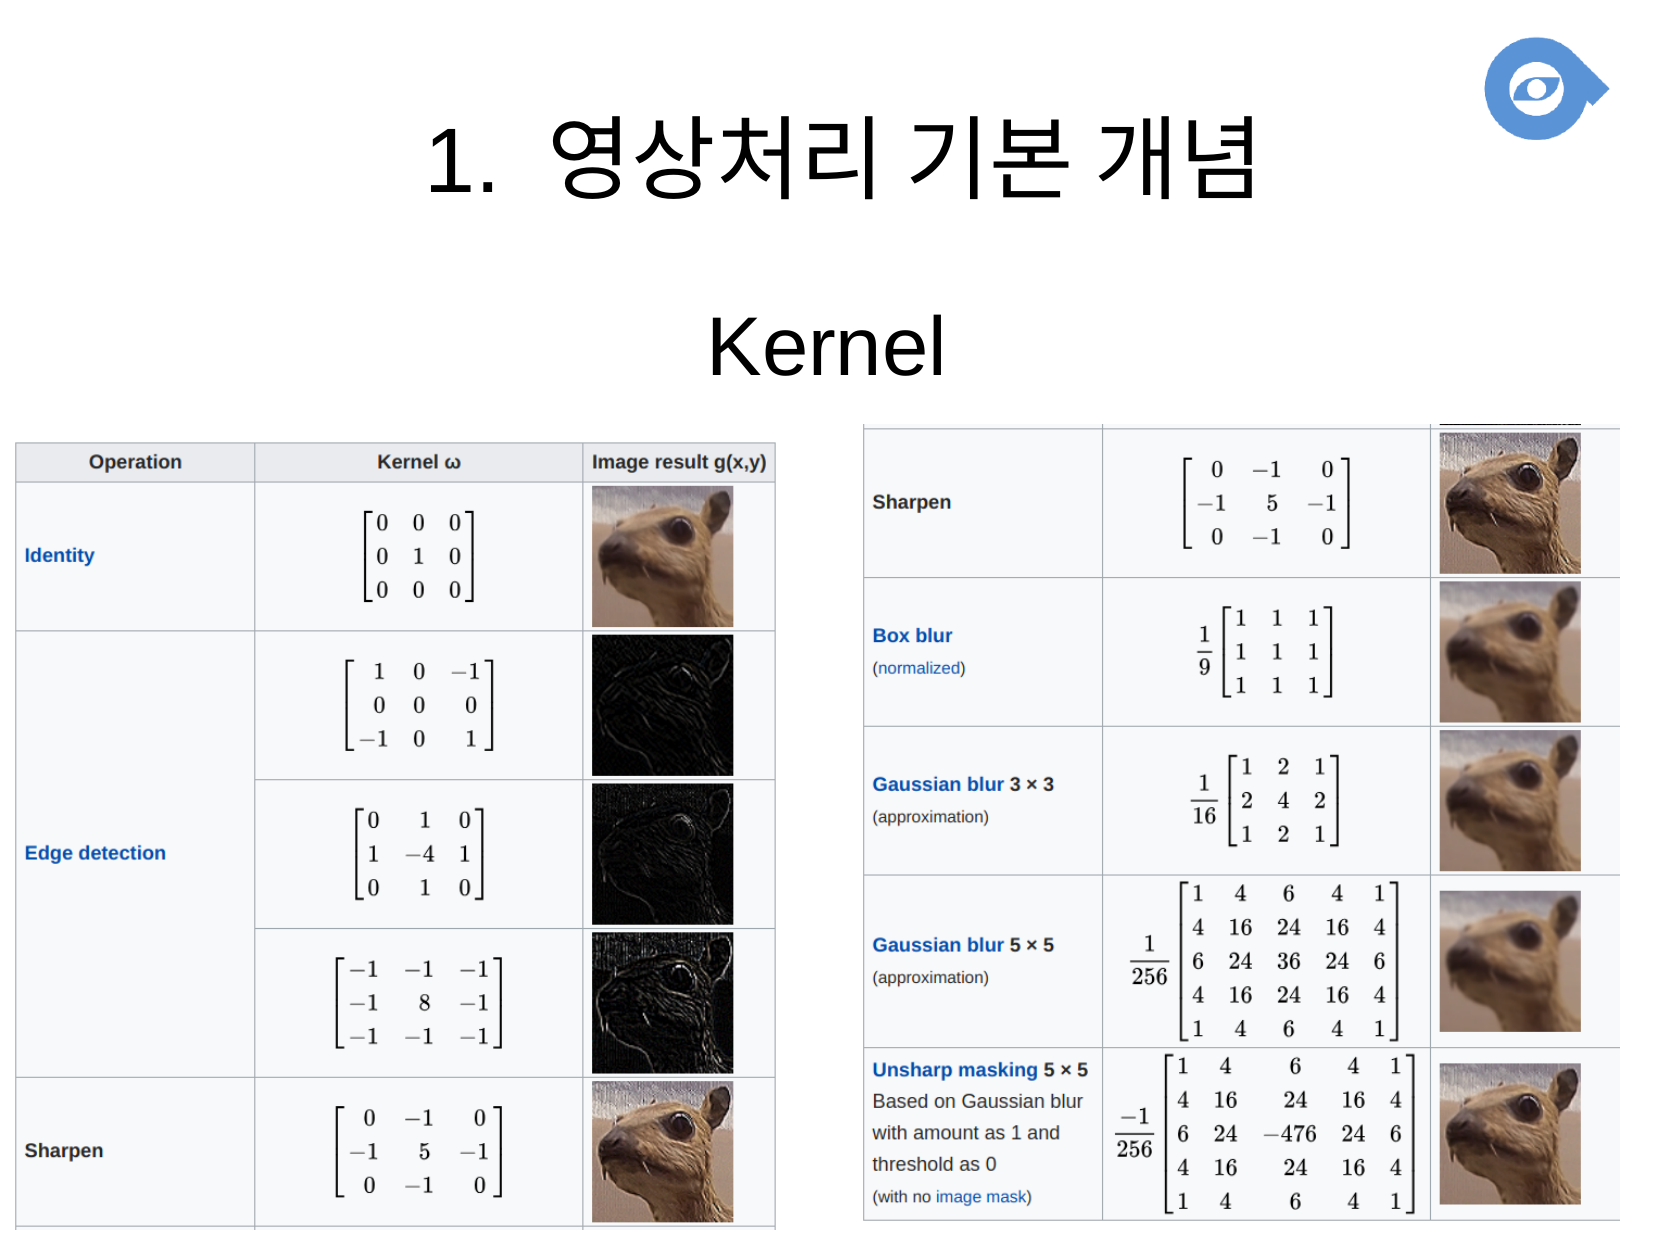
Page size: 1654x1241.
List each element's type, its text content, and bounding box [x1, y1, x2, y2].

picture [1450, 10, 1636, 166]
text_box Kernel [485, 292, 1169, 437]
picture [861, 424, 1620, 1223]
picture [12, 437, 779, 1230]
title 1. 영상처리 기본 개념 [82, 49, 1571, 257]
